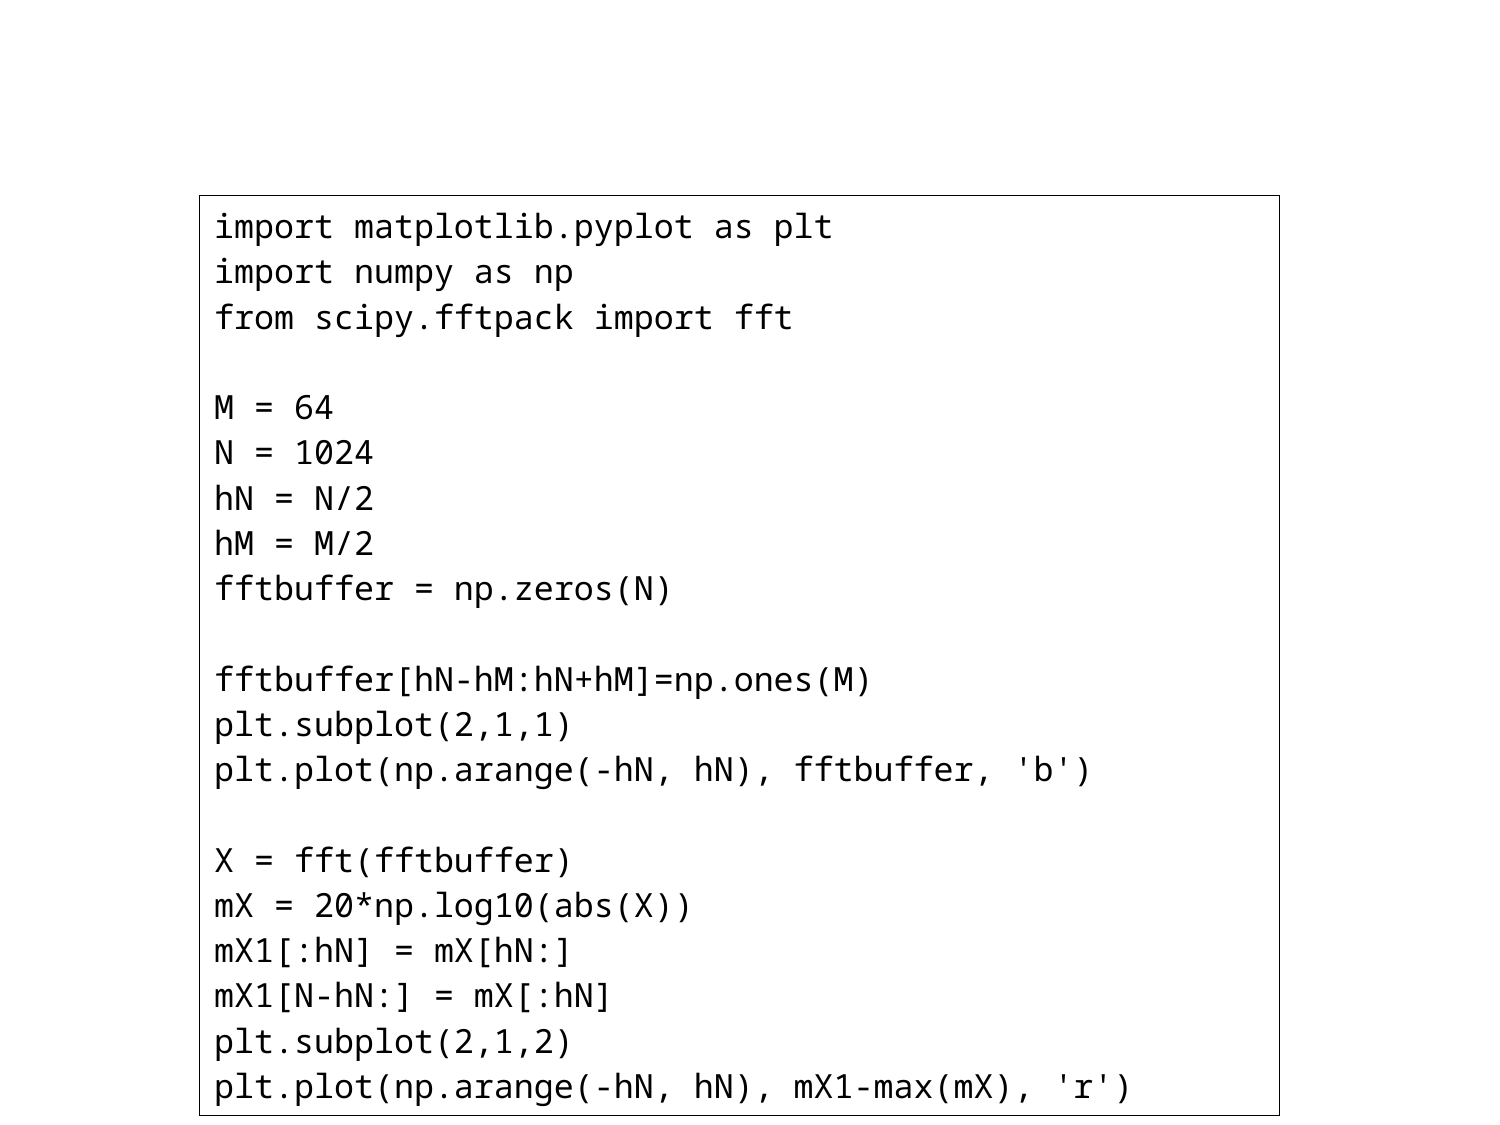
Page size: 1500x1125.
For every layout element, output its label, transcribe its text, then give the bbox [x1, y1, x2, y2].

text_box import matplotlib.pyplot as plt import numpy as np from scipy.fftpack import fft M = 64 N = 1024 hN = N/2 hM = M/2 fftbuffer = np.zeros(N) fftbuffer[hN-hM:hN+hM]=np.ones(M) plt.subplot(2,1,1) plt.plot(np.arange(-hN, hN), fftbuffer, 'b') X = fft(fftbuffer) mX = 20*np.log10(abs(X)) mX1[:hN] = mX[hN:] mX1[N-hN:] = mX[:hN] plt.subplot(2,1,2) plt.plot(np.arange(-hN, hN), mX1-max(mX), 'r') [199, 195, 1280, 898]
